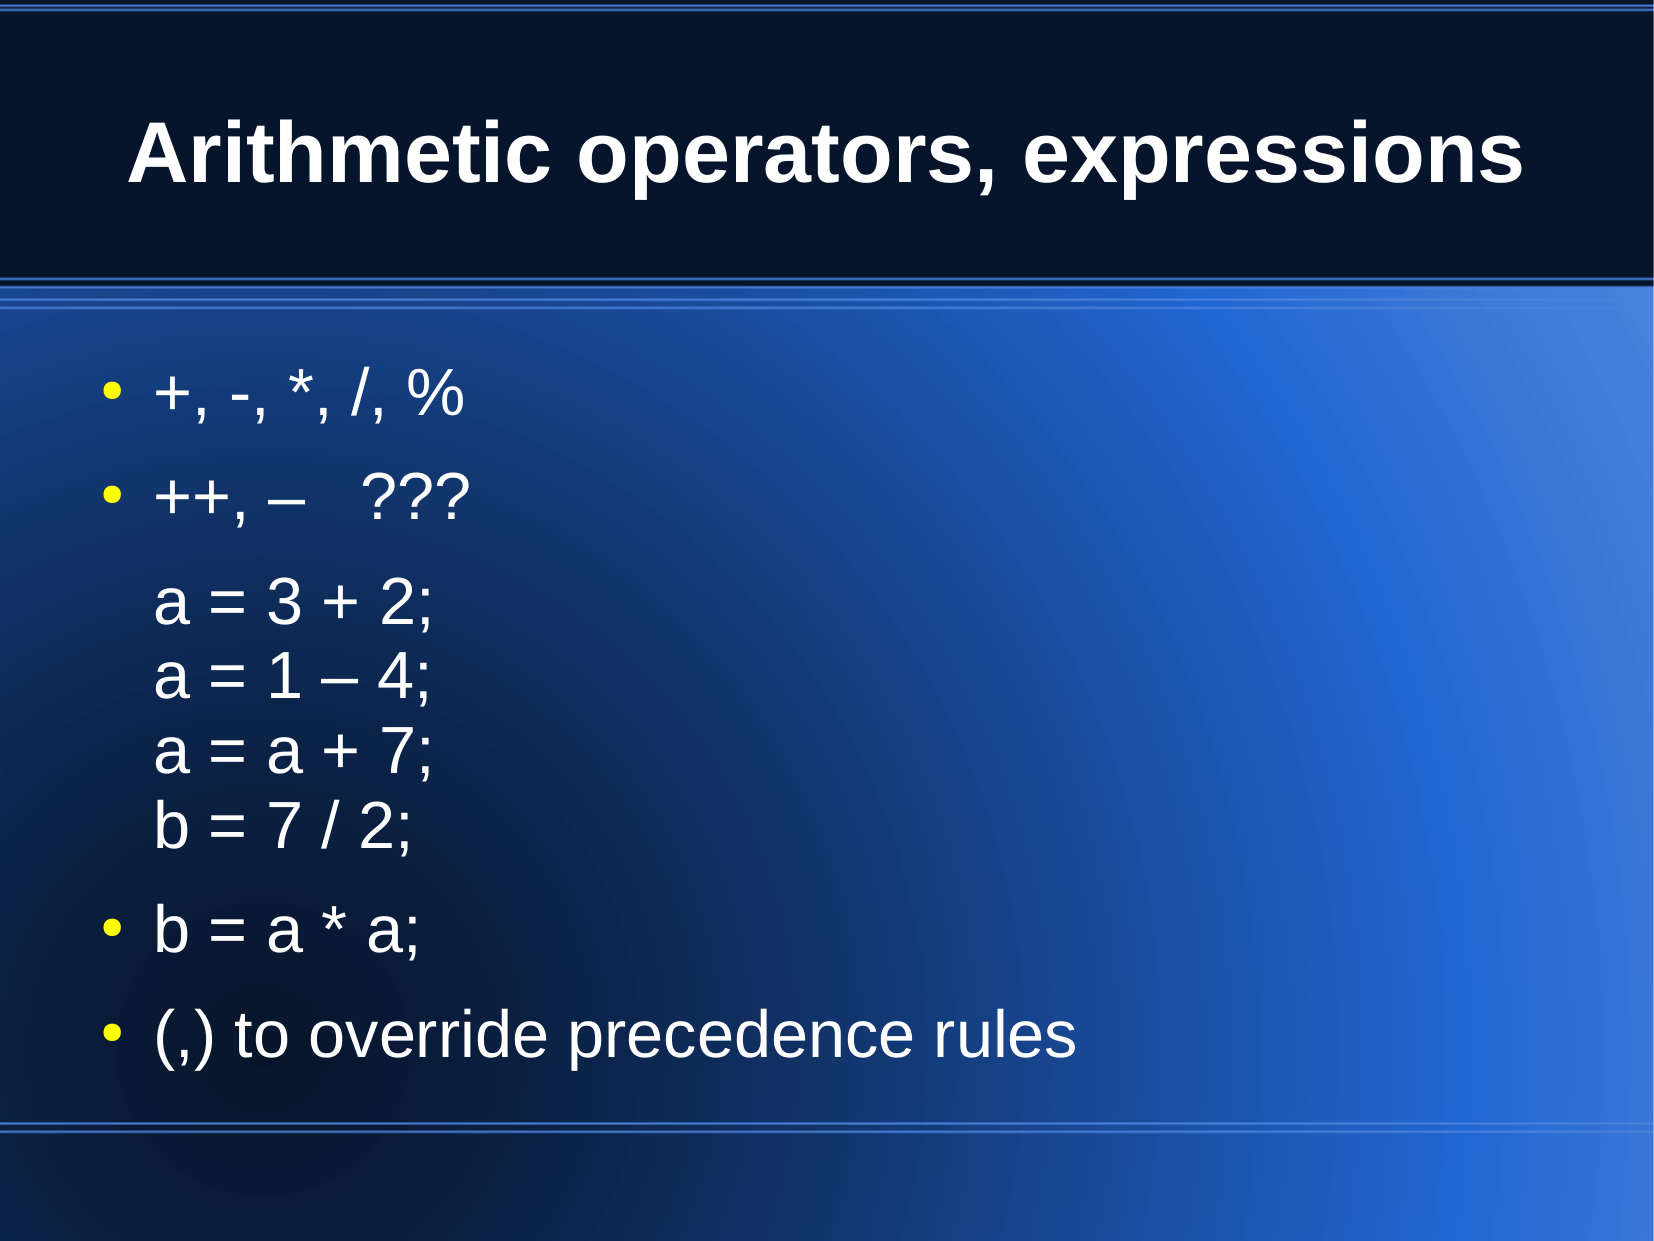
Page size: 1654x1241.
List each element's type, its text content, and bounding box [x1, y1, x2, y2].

picture [0, 0, 1654, 1241]
title Arithmetic operators, expressions [82, 49, 1571, 257]
list +, -, *, /, % ++, – ??? a = 3 + 2; a = 1 – 4; a = a + 7; b = 7 / 2; b = a * a; (,) to override precedence rules [82, 355, 1571, 1176]
